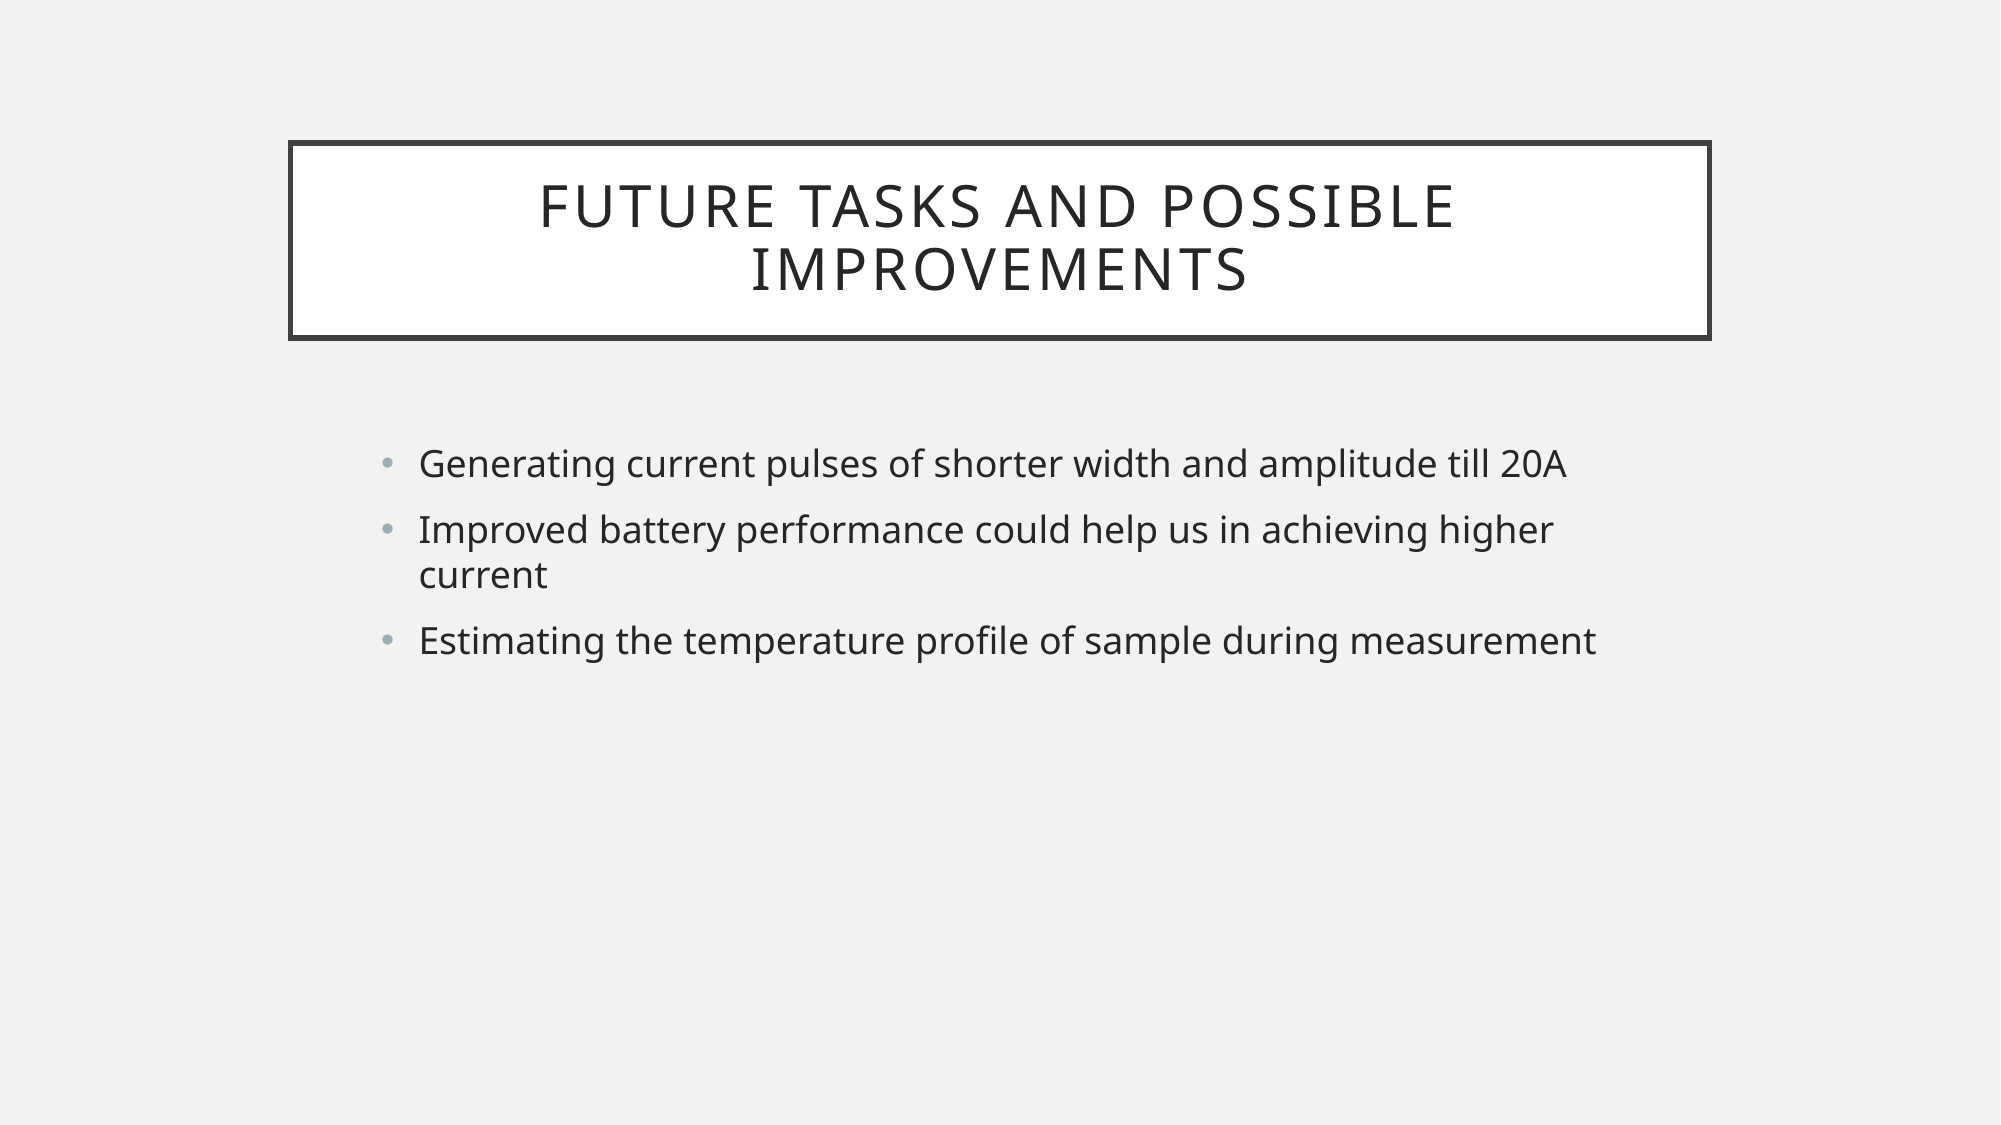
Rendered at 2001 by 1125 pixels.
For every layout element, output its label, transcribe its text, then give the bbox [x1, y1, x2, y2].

title Future tasks and possible improvements [290, 143, 1710, 339]
list Generating current pulses of shorter width and amplitude till 20A Improved battery performance could help us in achieving higher current Estimating the temperature profile of sample during measurement [366, 432, 1634, 942]
